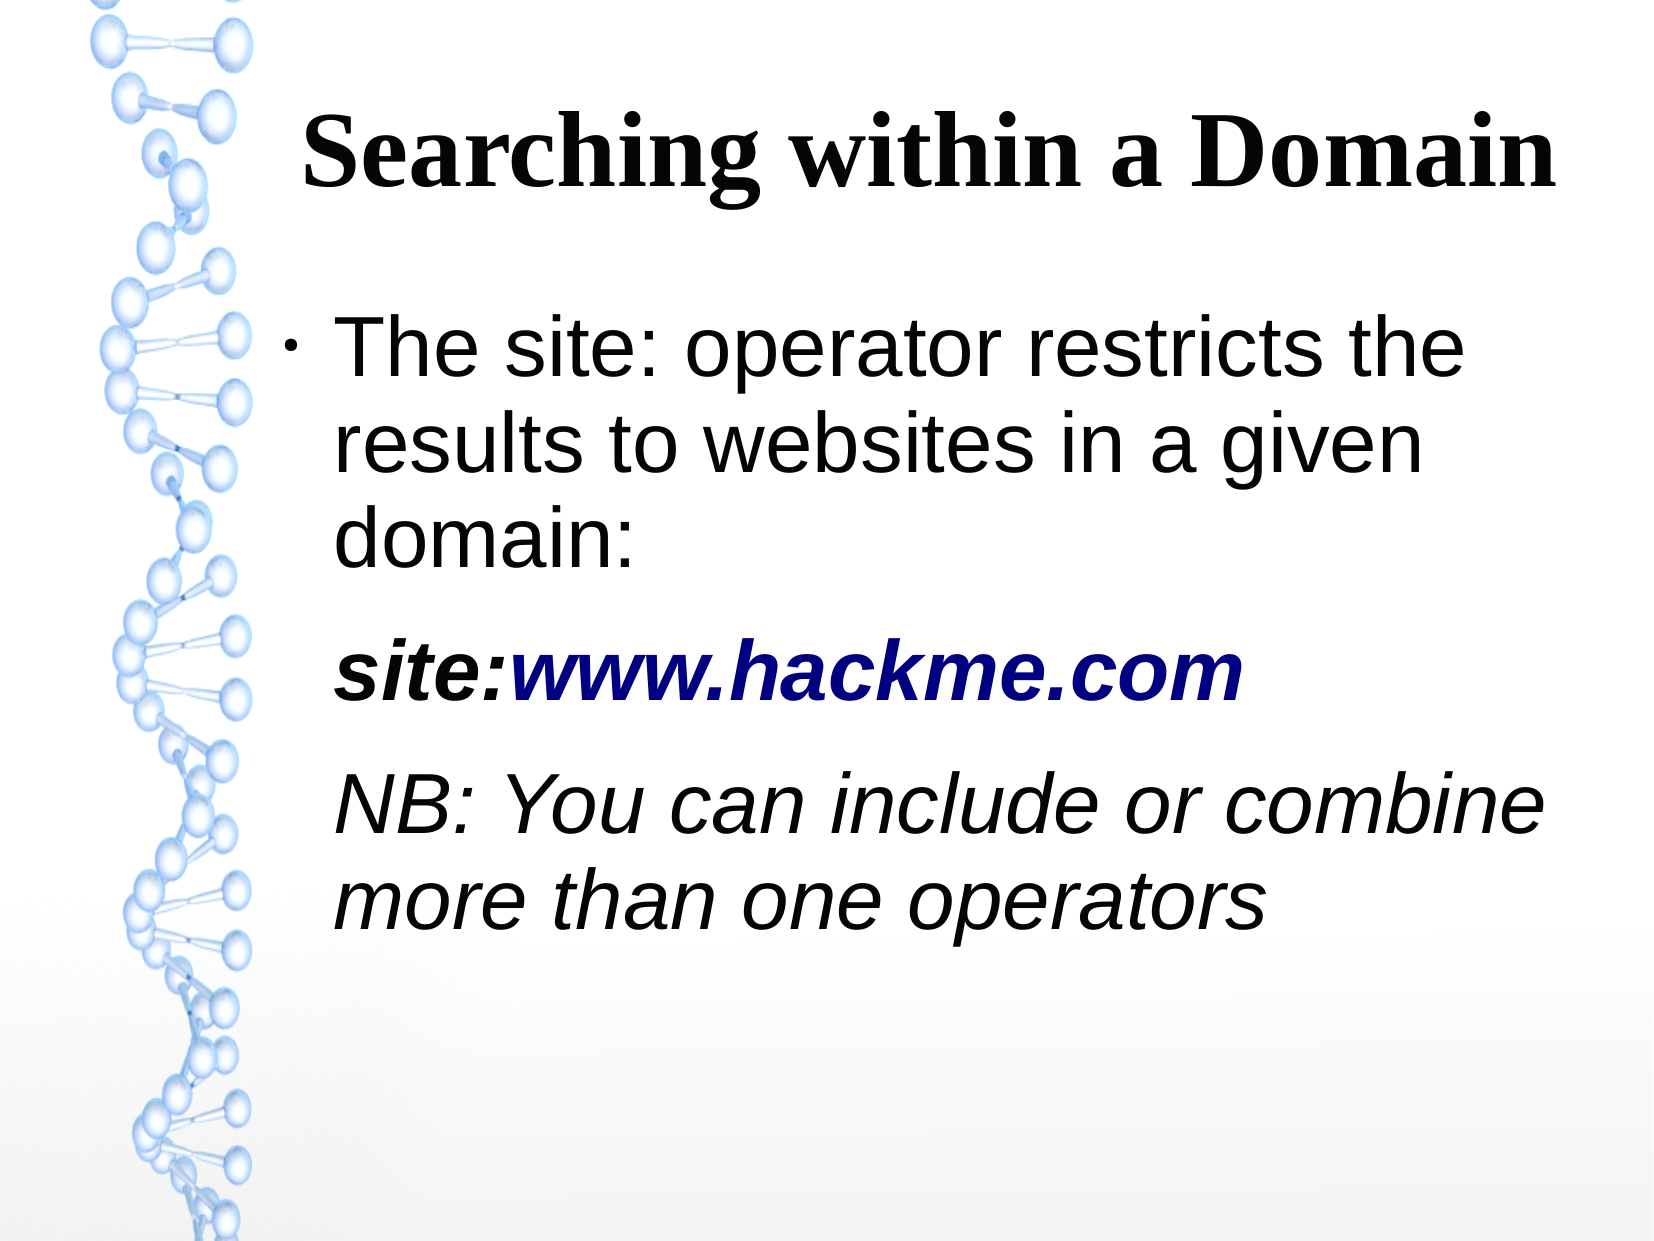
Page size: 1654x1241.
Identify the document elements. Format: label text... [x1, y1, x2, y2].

list The site: operator restricts the results to websites in a given domain: site:www.hackme.com NB: You can include or combine more than one operators [265, 299, 1595, 1019]
title Searching within a Domain [265, 47, 1595, 252]
picture [0, 0, 1654, 1241]
